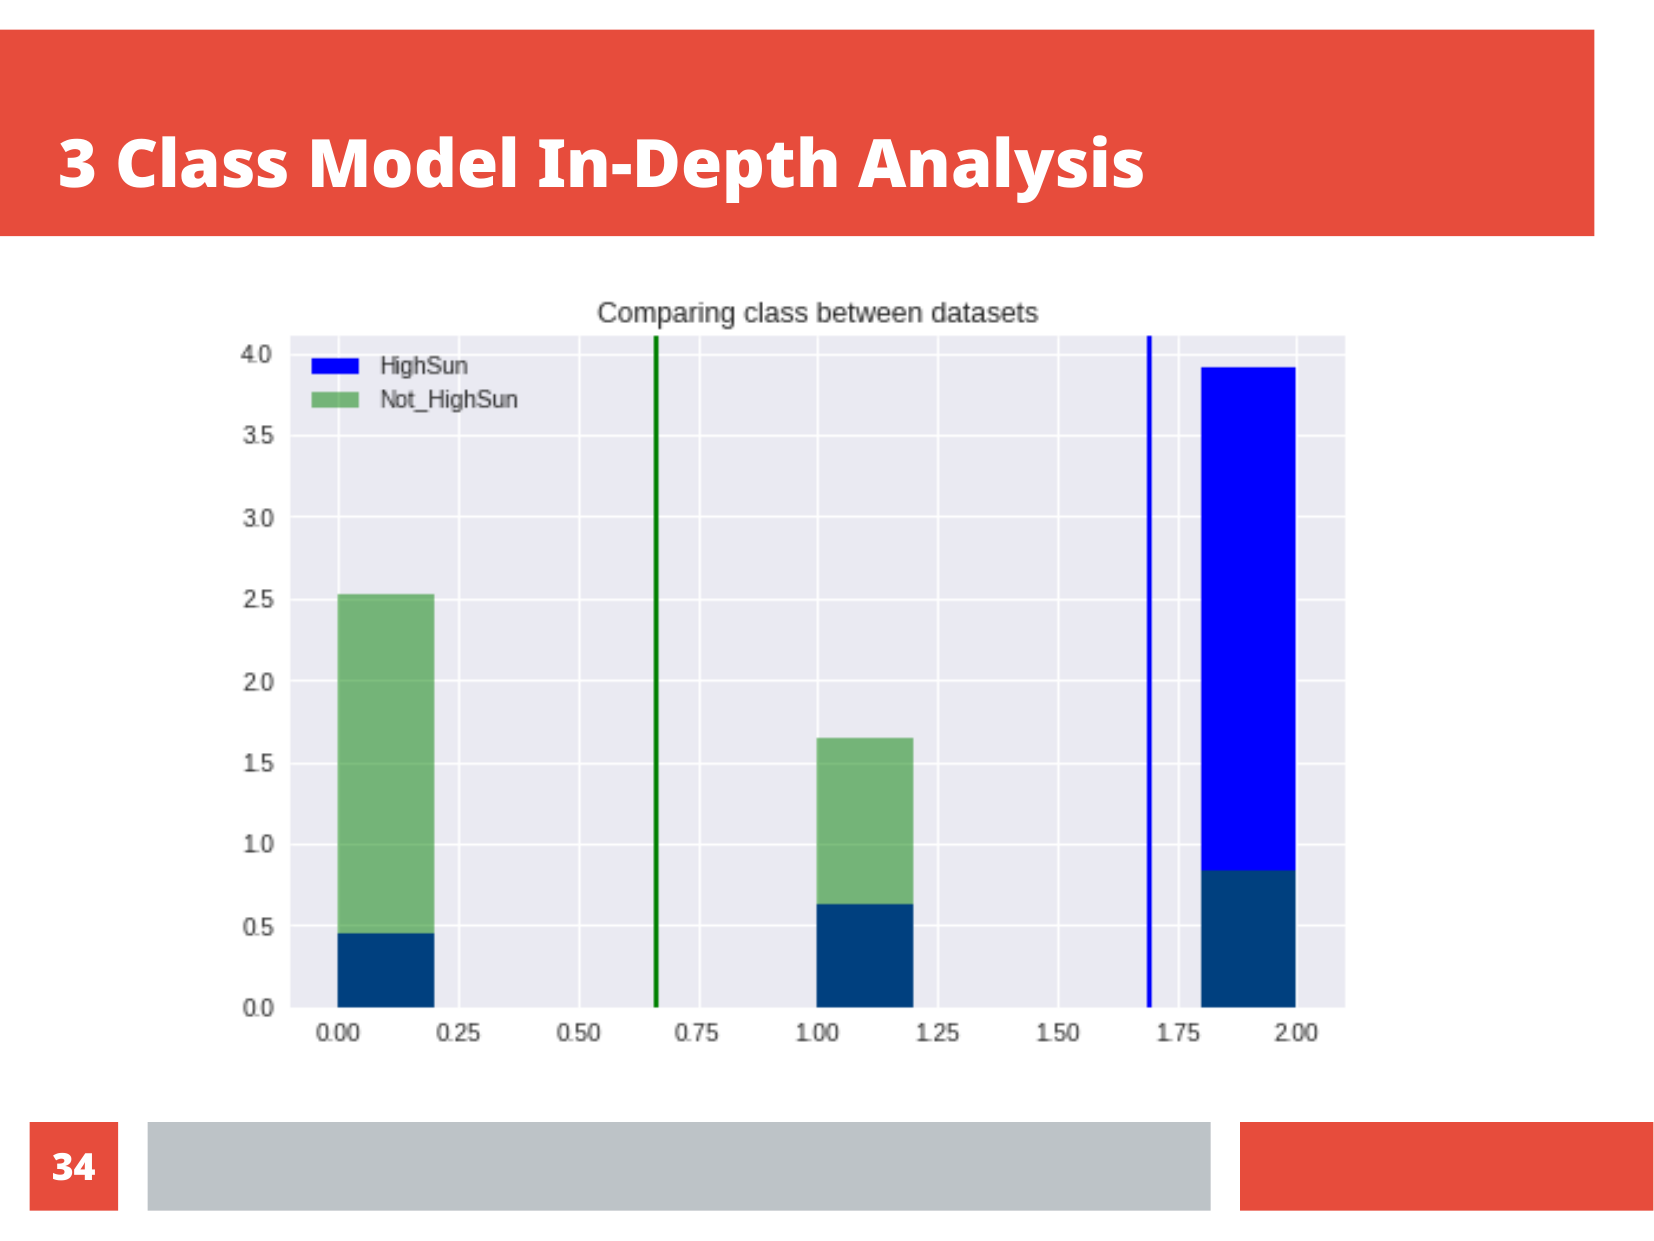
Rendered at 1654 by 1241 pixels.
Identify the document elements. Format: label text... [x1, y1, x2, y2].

picture [225, 287, 1360, 1062]
title 3 Class Model In-Depth Analysis [59, 59, 1595, 207]
